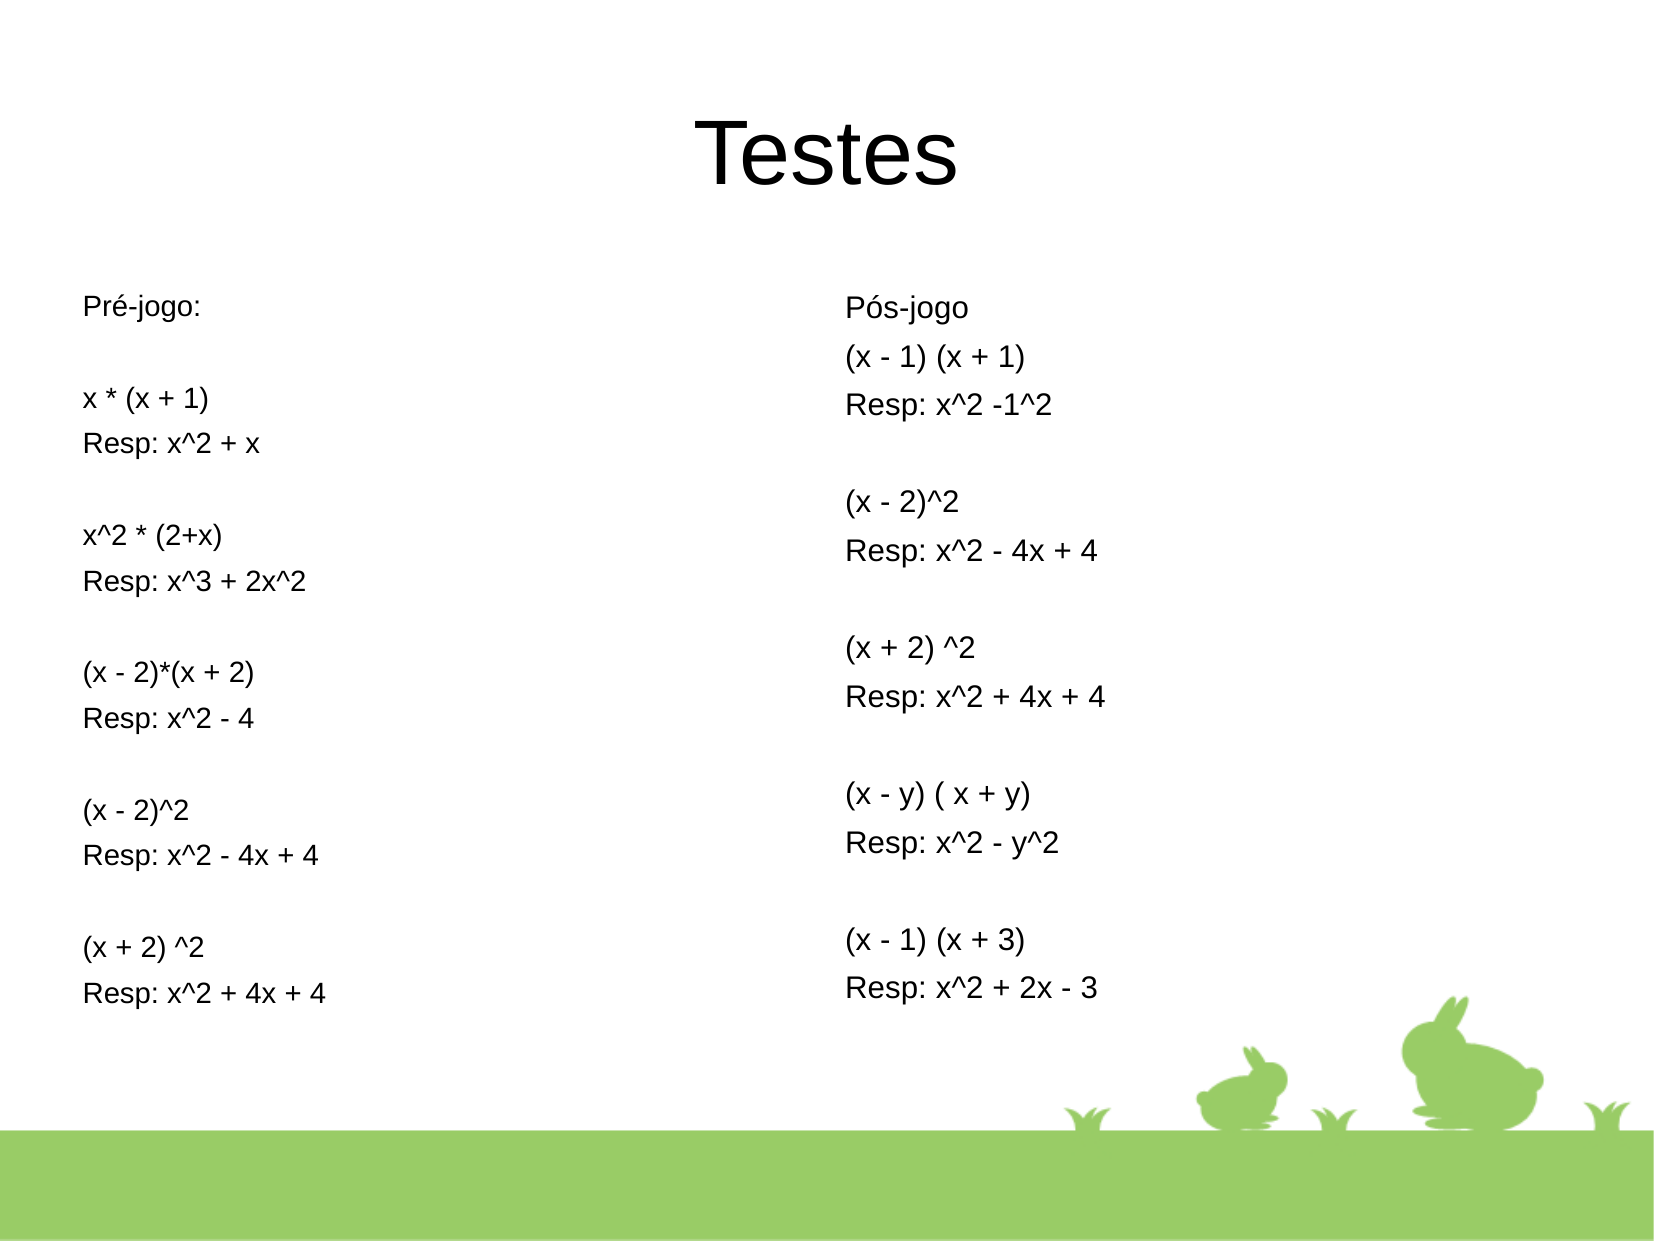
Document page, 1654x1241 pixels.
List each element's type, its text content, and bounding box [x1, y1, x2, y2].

list Pós-jogo (x - 1) (x + 1) Resp: x^2 -1^2 (x - 2)^2 Resp: x^2 - 4x + 4 (x + 2) ^2 Resp: x^2 + 4x + 4 (x - y) ( x + y) Resp: x^2 - y^2 (x - 1) (x + 3) Resp: x^2 + 2x - 3 [845, 290, 1572, 1010]
picture [0, 0, 1654, 1241]
title Testes [82, 49, 1571, 257]
list Pré-jogo: x * (x + 1) Resp: x^2 + x x^2 * (2+x) Resp: x^3 + 2x^2 (x - 2)*(x + 2) Resp: x^2 - 4 (x - 2)^2 Resp: x^2 - 4x + 4 (x + 2) ^2 Resp: x^2 + 4x + 4 [82, 290, 809, 1010]
